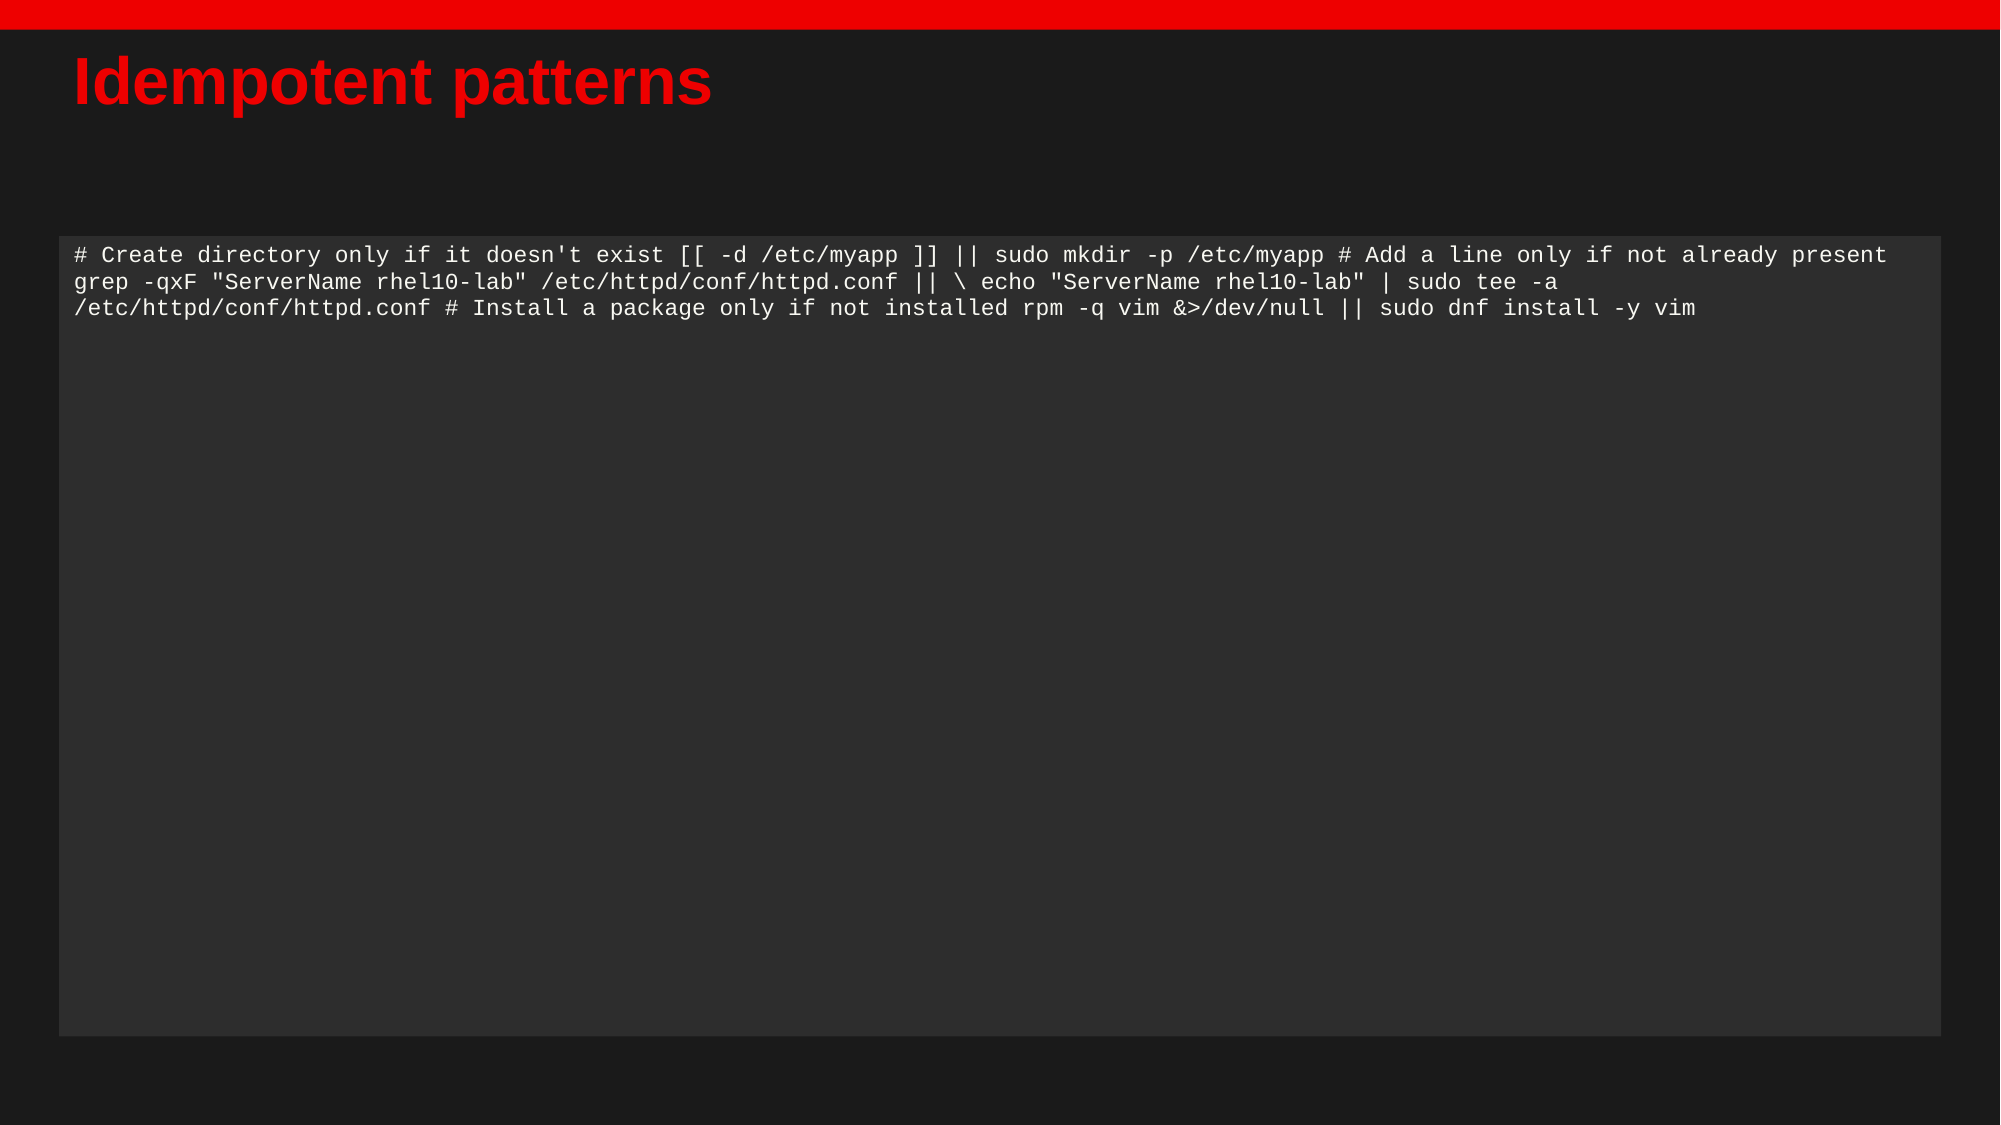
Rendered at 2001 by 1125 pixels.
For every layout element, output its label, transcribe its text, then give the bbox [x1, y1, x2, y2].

text_box Idempotent patterns [59, 36, 1942, 208]
text_box # Create directory only if it doesn't exist [[ -d /etc/myapp ]] || sudo mkdir -p /etc/myapp # Add a line only if not already present grep -qxF "ServerName rhel10-lab" /etc/httpd/conf/httpd.conf || \ echo "ServerName rhel10-lab" | sudo tee -a /etc/httpd/conf/httpd.conf # Install a package only if not installed rpm -q vim &>/dev/null || sudo dnf install -y vim [59, 236, 1942, 1037]
text_box [0, 0, 2001, 30]
